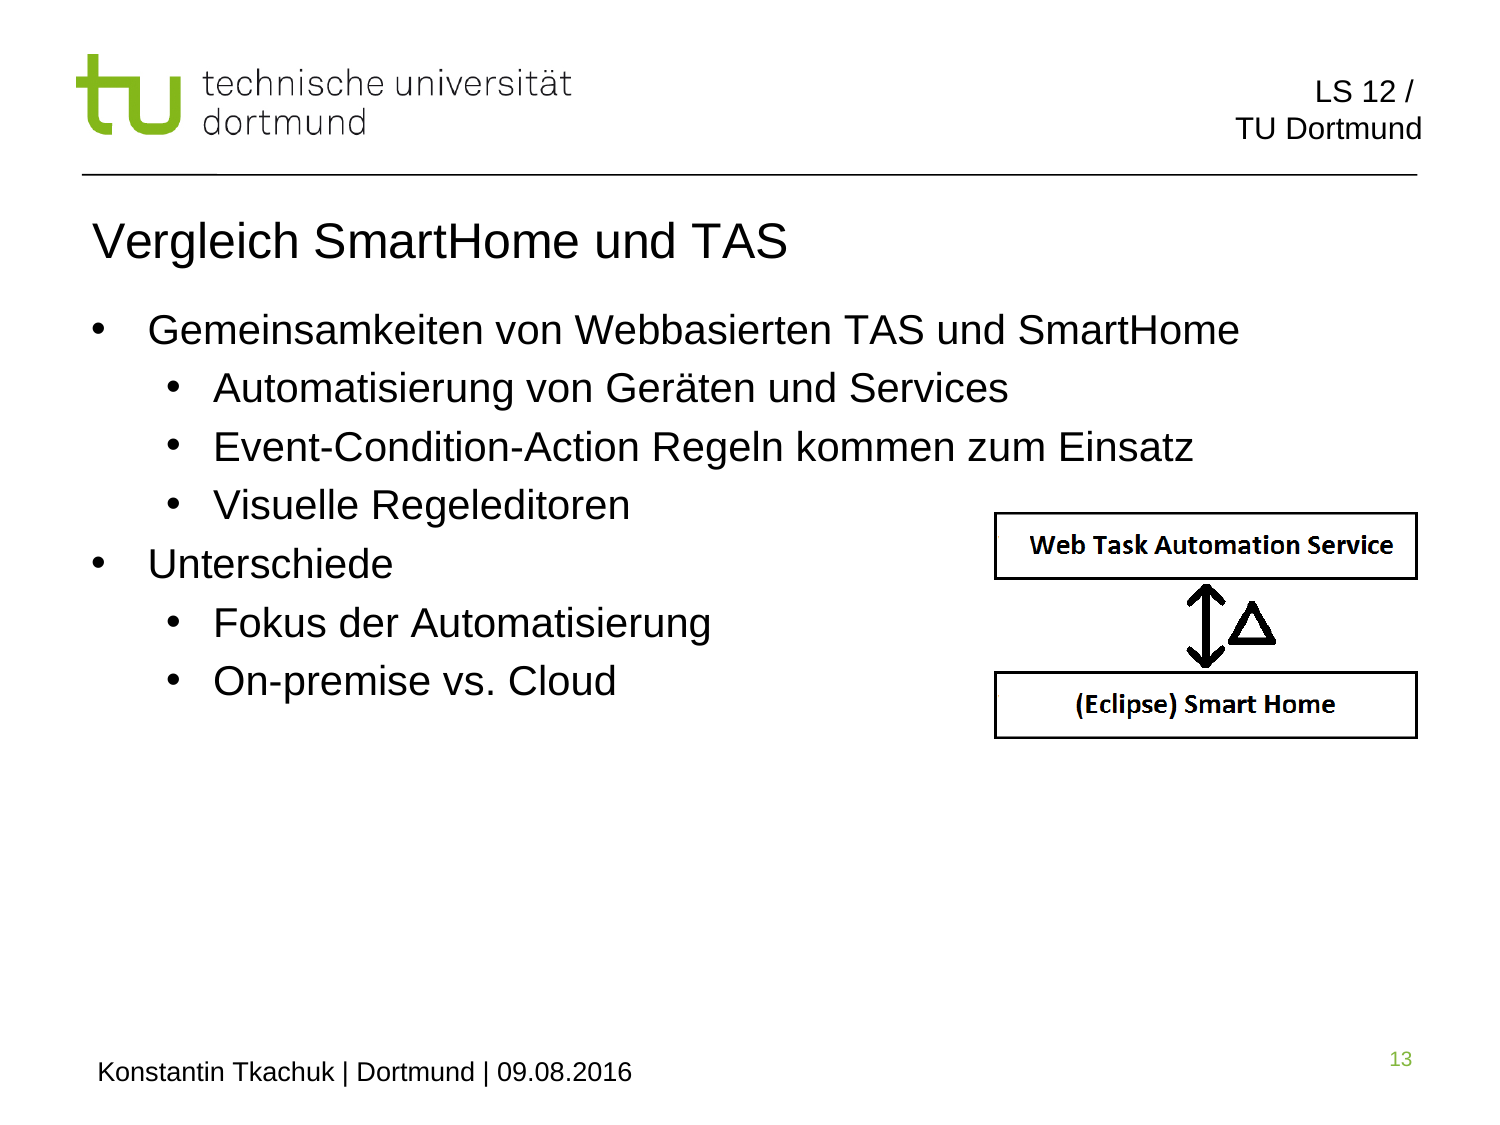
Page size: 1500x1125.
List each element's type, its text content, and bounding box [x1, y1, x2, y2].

picture [986, 502, 1426, 749]
list Gemeinsamkeiten von Webbasierten TAS und SmartHome Automatisierung von Geräten und Services Event-Condition-Action Regeln kommen zum Einsatz Visuelle Regeleditoren Unterschiede Fokus der Automatisierung On-premise vs. Cloud [76, 295, 1410, 956]
picture [76, 54, 573, 145]
title Vergleich SmartHome und TAS [77, 183, 1411, 295]
text_box Konstantin Tkachuk | Dortmund | 09.08.2016 [82, 1046, 733, 1083]
